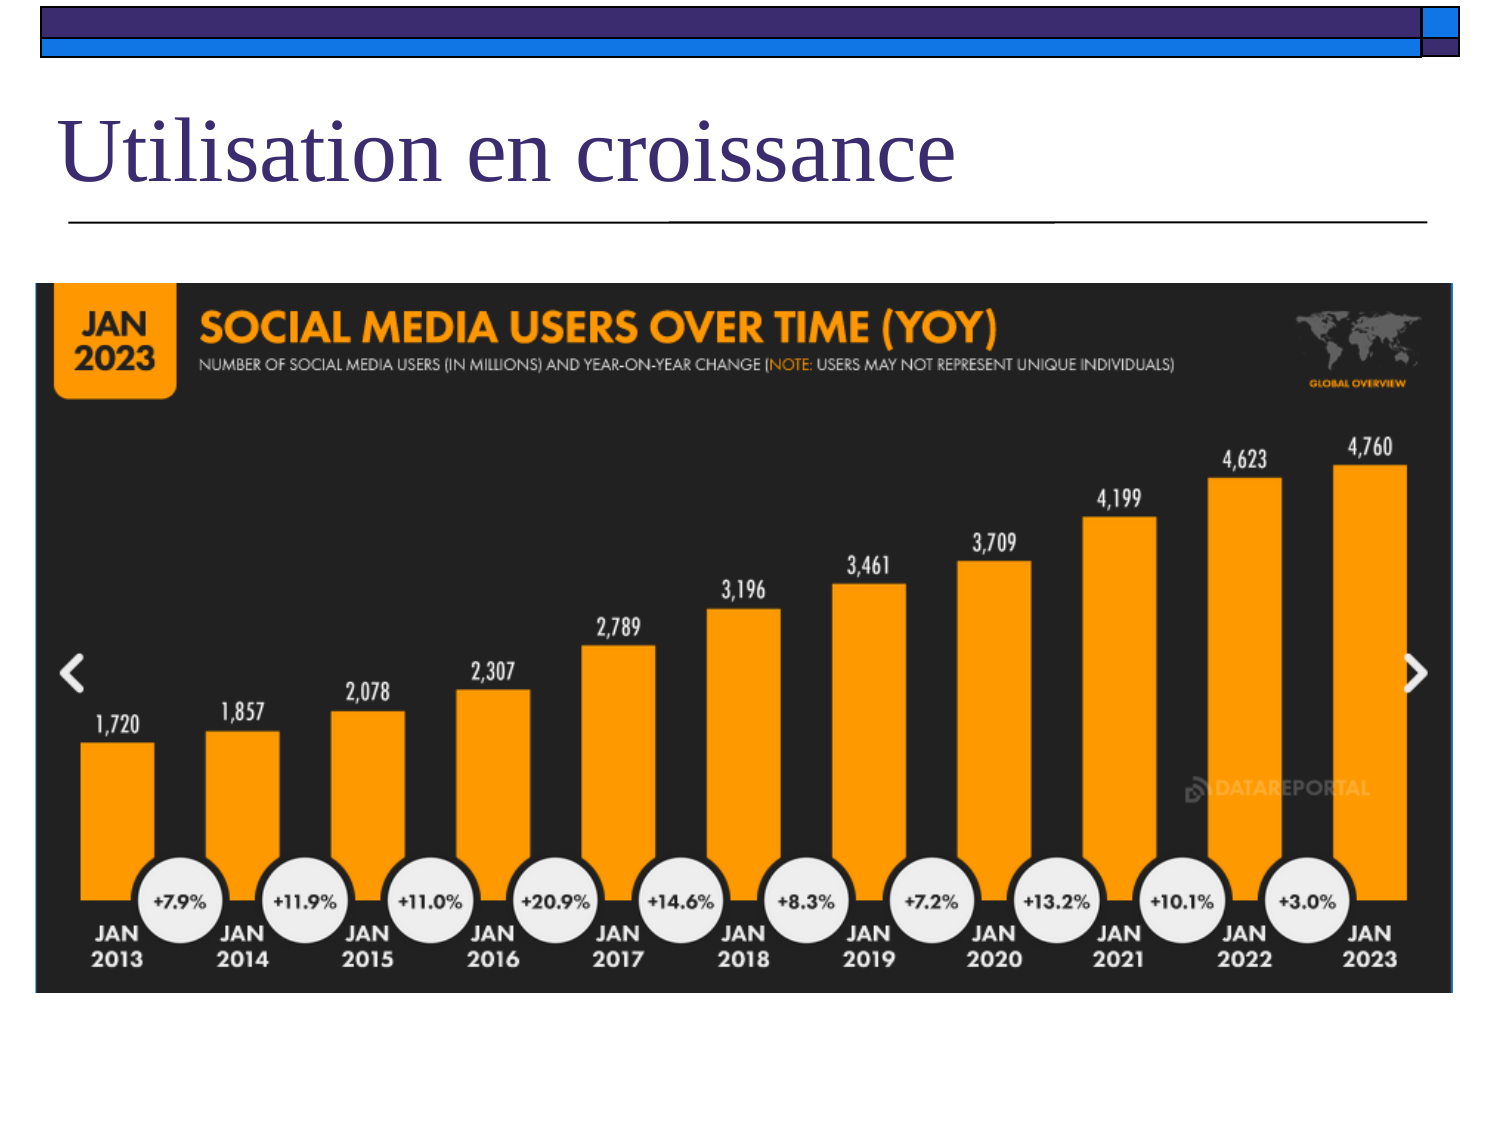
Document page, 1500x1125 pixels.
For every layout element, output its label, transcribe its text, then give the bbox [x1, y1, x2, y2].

title Utilisation en croissance [41, 82, 1459, 208]
picture [35, 283, 1453, 993]
